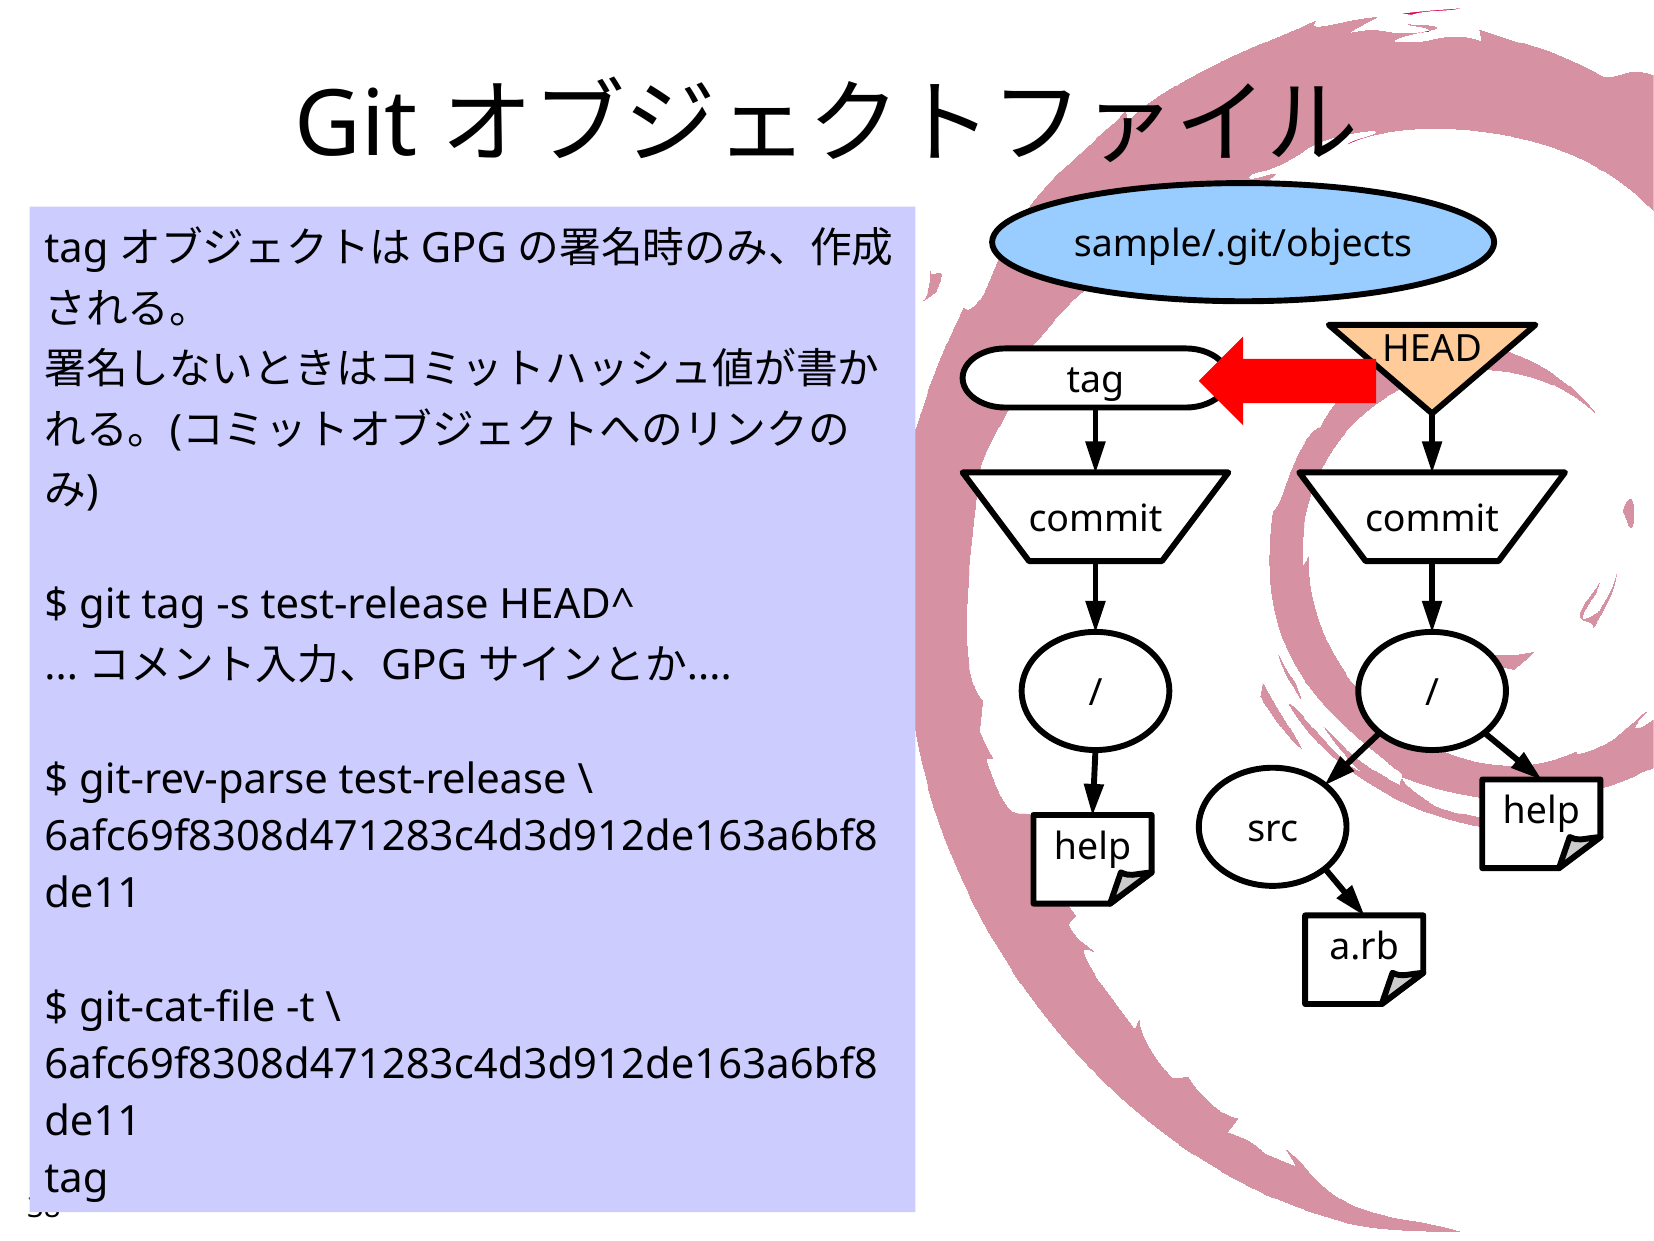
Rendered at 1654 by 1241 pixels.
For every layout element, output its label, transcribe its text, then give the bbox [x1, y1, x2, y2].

text_box commit [1299, 472, 1566, 562]
text_box / [1021, 631, 1170, 751]
text_box a.rb [1305, 915, 1424, 1004]
text_box help [1482, 779, 1601, 869]
text_box [1198, 336, 1377, 426]
text_box src [1198, 767, 1347, 886]
text_box sample/.git/objects [992, 183, 1495, 302]
text_box tag オブジェクトは GPG の署名時のみ、作成される。 署名しないときはコミットハッシュ値が書かれる。(コミットオブジェクトへのリンクのみ) $ git tag -s test-release HEAD^ ... コメント入力、GPG サインとか.... $ git-rev-parse test-release \ 6afc69f8308d471283c4d3d912de163a6bf8de11 $ git-cat-file -t \ 6afc69f8308d471283c4d3d912de163a6bf8de11 tag [29, 206, 916, 1152]
text_box commit [962, 472, 1229, 562]
text_box tag [962, 348, 1219, 408]
picture [886, 0, 1654, 1241]
text_box / [1358, 631, 1506, 751]
text_box HEAD [1328, 324, 1536, 413]
text_box help [1033, 814, 1152, 904]
title Git オブジェクトファイル [276, 49, 1378, 257]
